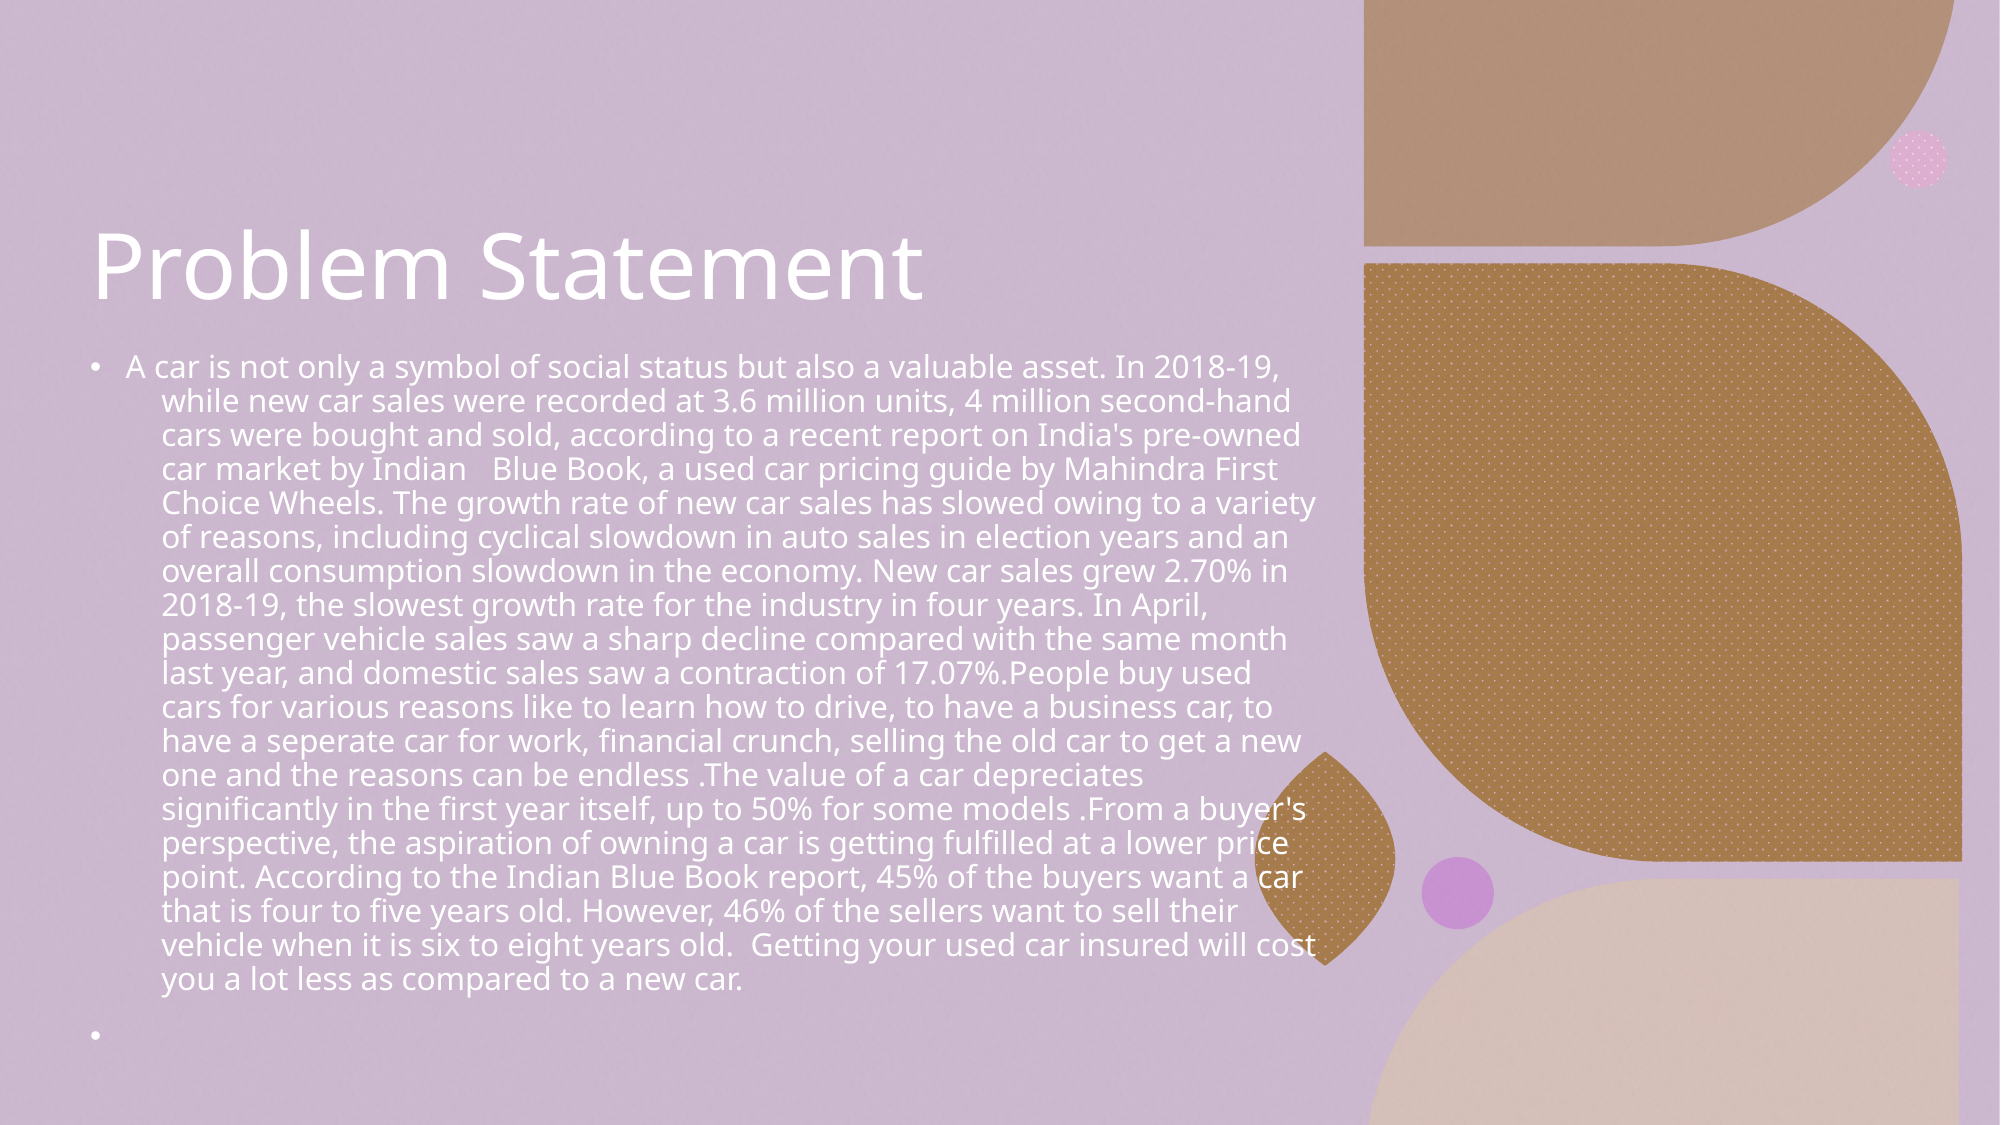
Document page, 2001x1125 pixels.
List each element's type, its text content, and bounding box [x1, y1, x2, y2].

list A car is not only a symbol of social status but also a valuable asset. In 2018-19, while new car sales were recorded at 3.6 million units, 4 million second-hand cars were bought and sold, according to a recent report on India's pre-owned car market by Indian Blue Book, a used car pricing guide by Mahindra First Choice Wheels. The growth rate of new car sales has slowed owing to a variety of reasons, including cyclical slowdown in auto sales in election years and an overall consumption slowdown in the economy. New car sales grew 2.70% in 2018-19, the slowest growth rate for the industry in four years. In April, passenger vehicle sales saw a sharp decline compared with the same month last year, and domestic sales saw a contraction of 17.07%.People buy used cars for various reasons like to learn how to drive, to have a business car, to have a seperate car for work, financial crunch, selling the old car to get a new one and the reasons can be endless .The value of a car depreciates significantly in the first year itself, up to 50% for some models .From a buyer's perspective, the aspiration of owning a car is getting fulfilled at a lower price point. According to the Indian Blue Book report, 45% of the buyers want a car that is four to five years old. However, 46% of the sellers want to sell their vehicle when it is six to eight years old. Getting your used car insured will cost you a lot less as compared to a new car. [75, 343, 1336, 1014]
text_box [0, 0, 2000, 1125]
title Problem Statement [75, 109, 1336, 328]
